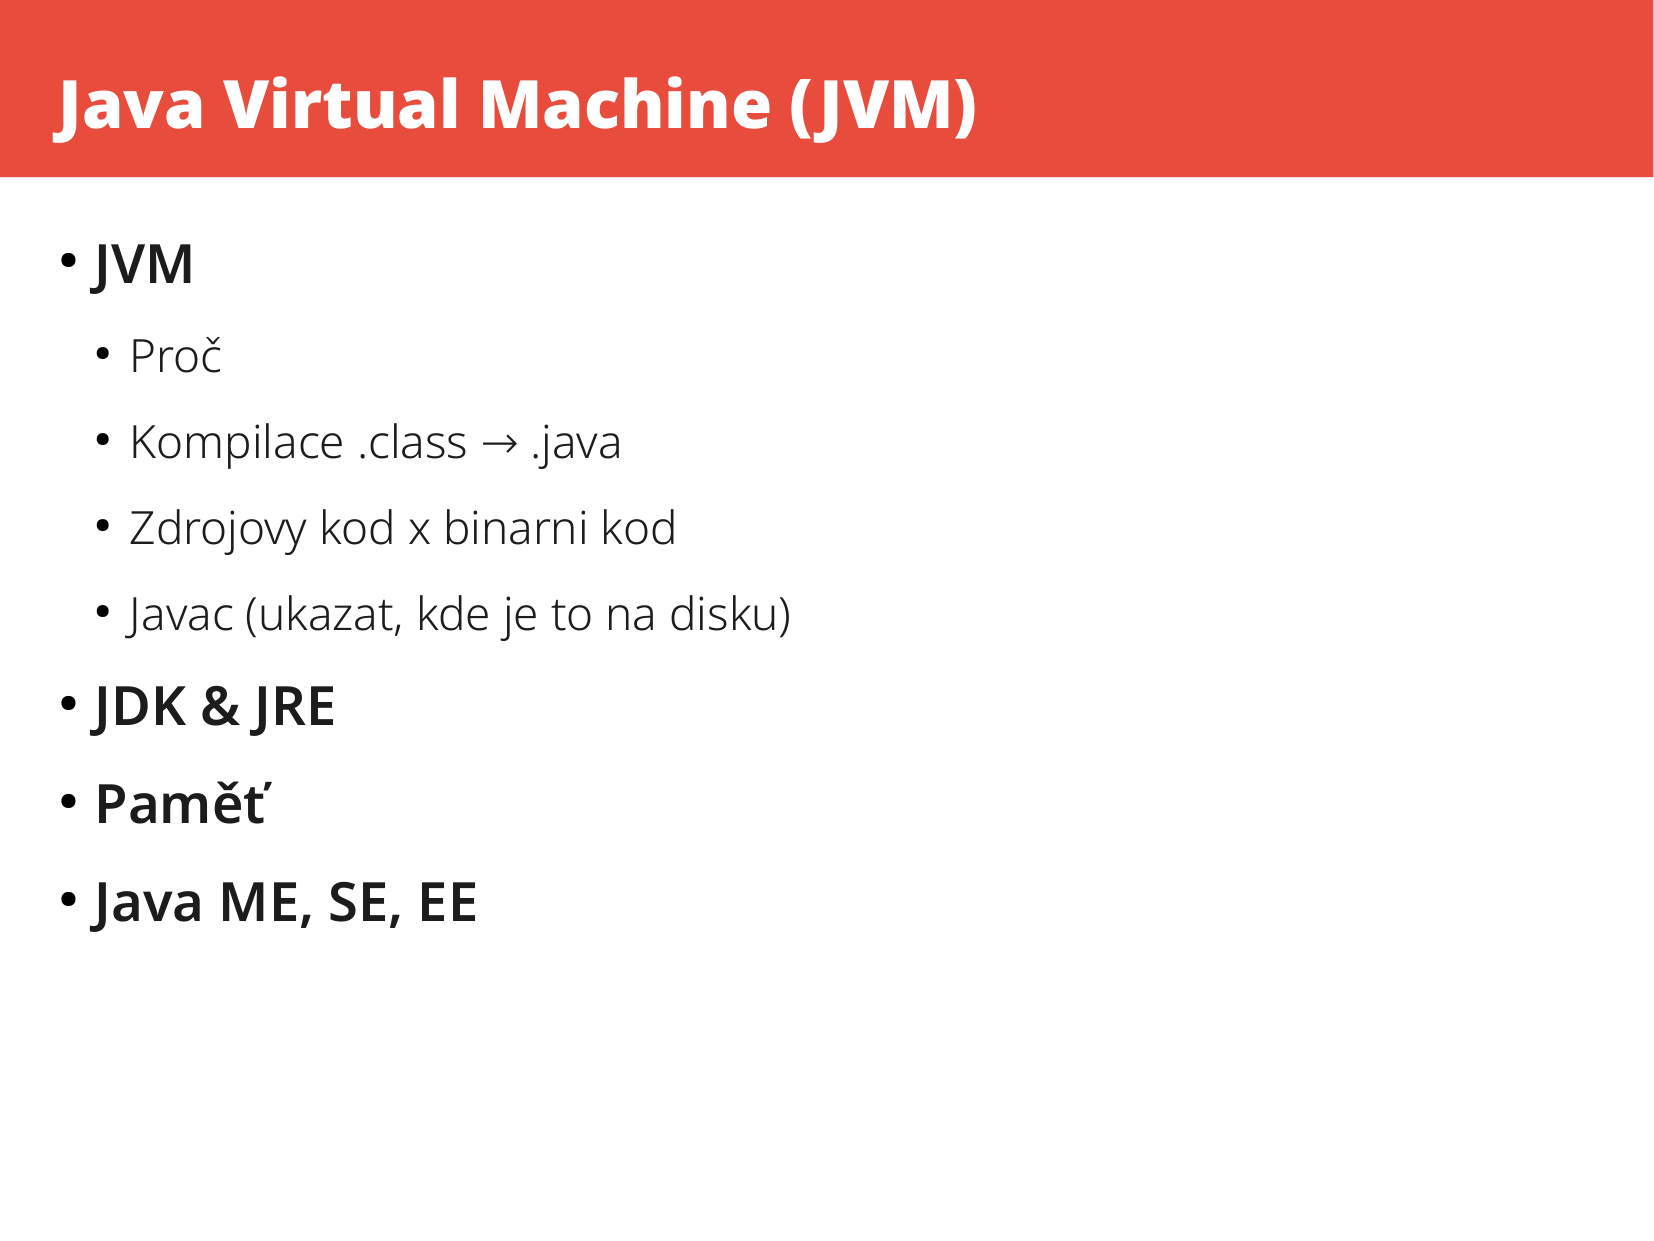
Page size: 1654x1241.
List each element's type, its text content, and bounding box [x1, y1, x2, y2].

title Java Virtual Machine (JVM) [59, 0, 1595, 148]
list JVM Proč Kompilace .class → .java Zdrojovy kod x binarni kod Javac (ukazat, kde je to na disku) JDK & JRE Paměť Java ME, SE, EE [59, 225, 1593, 1183]
